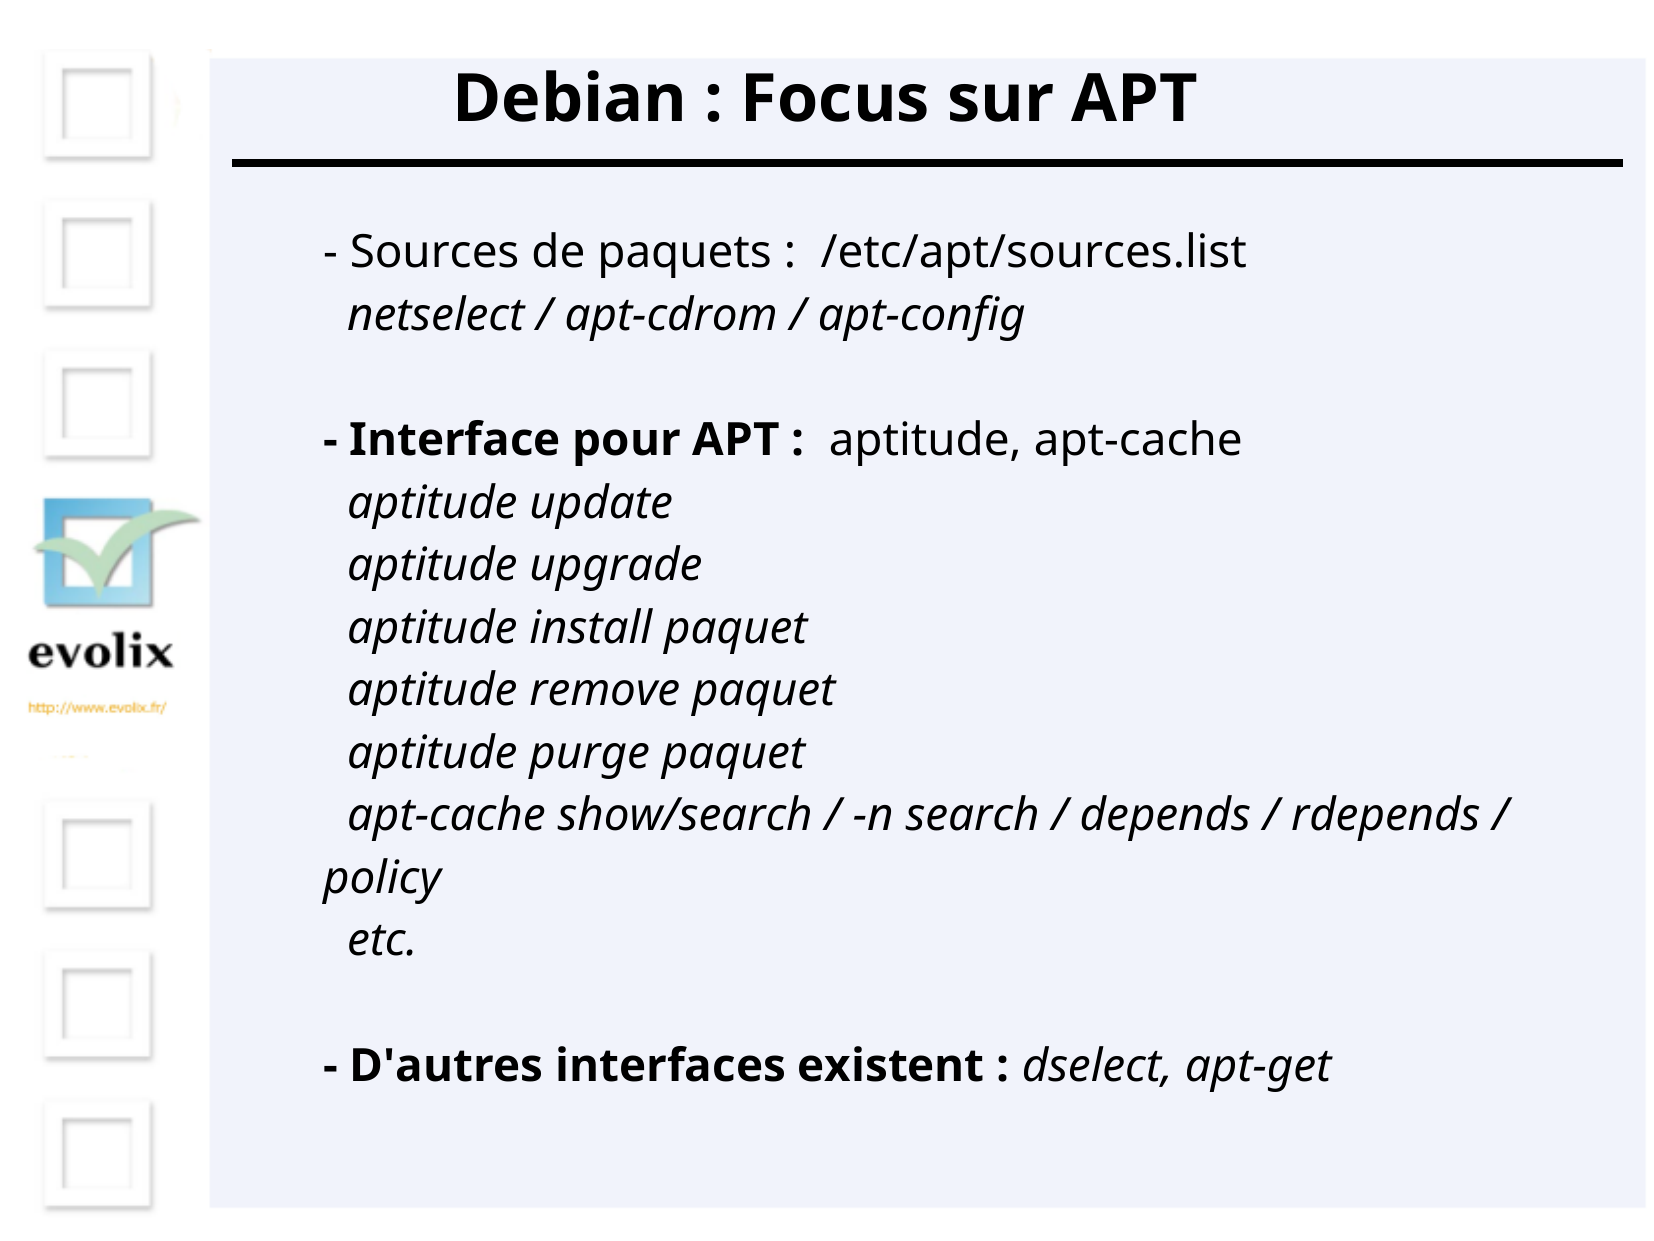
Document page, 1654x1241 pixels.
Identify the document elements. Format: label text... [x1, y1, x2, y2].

picture [0, 49, 1654, 1218]
subtitle - Sources de paquets : /etc/apt/sources.list netselect / apt-cdrom / apt-config - Interface pour APT : aptitude, apt-cache aptitude update aptitude upgrade aptitude install paquet aptitude remove paquet aptitude purge paquet apt-cache show/search / -n search / depends / rdepends / policy etc. - D'autres interfaces existent : dselect, apt-get [248, 169, 1560, 1207]
title Debian : Focus sur APT [16, 42, 1636, 149]
